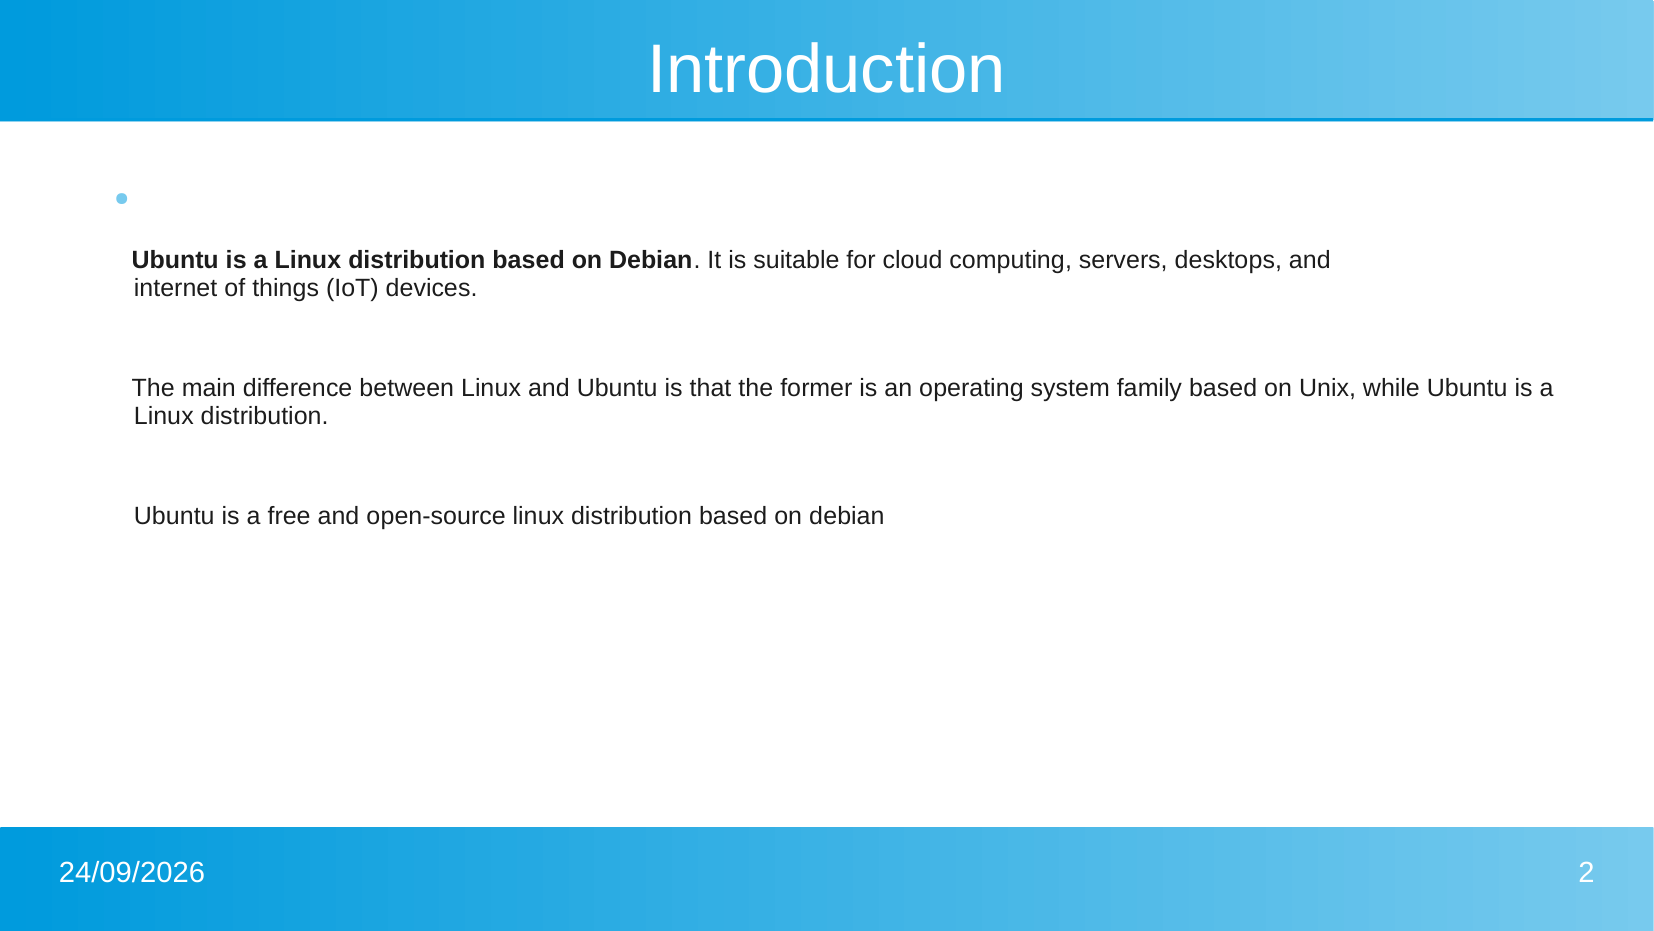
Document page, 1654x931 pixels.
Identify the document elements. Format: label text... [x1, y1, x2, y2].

list Ubuntu is a Linux distribution based on Debian. It is suitable for cloud computing, servers, desktops, and internet of things (IoT) devices. The main difference between Linux and Ubuntu is that the former is an operating system family based on Unix, while Ubuntu is a Linux distribution. Ubuntu is a free and open-source linux distribution based on debian [59, 177, 1595, 768]
title Introduction [59, 29, 1595, 108]
